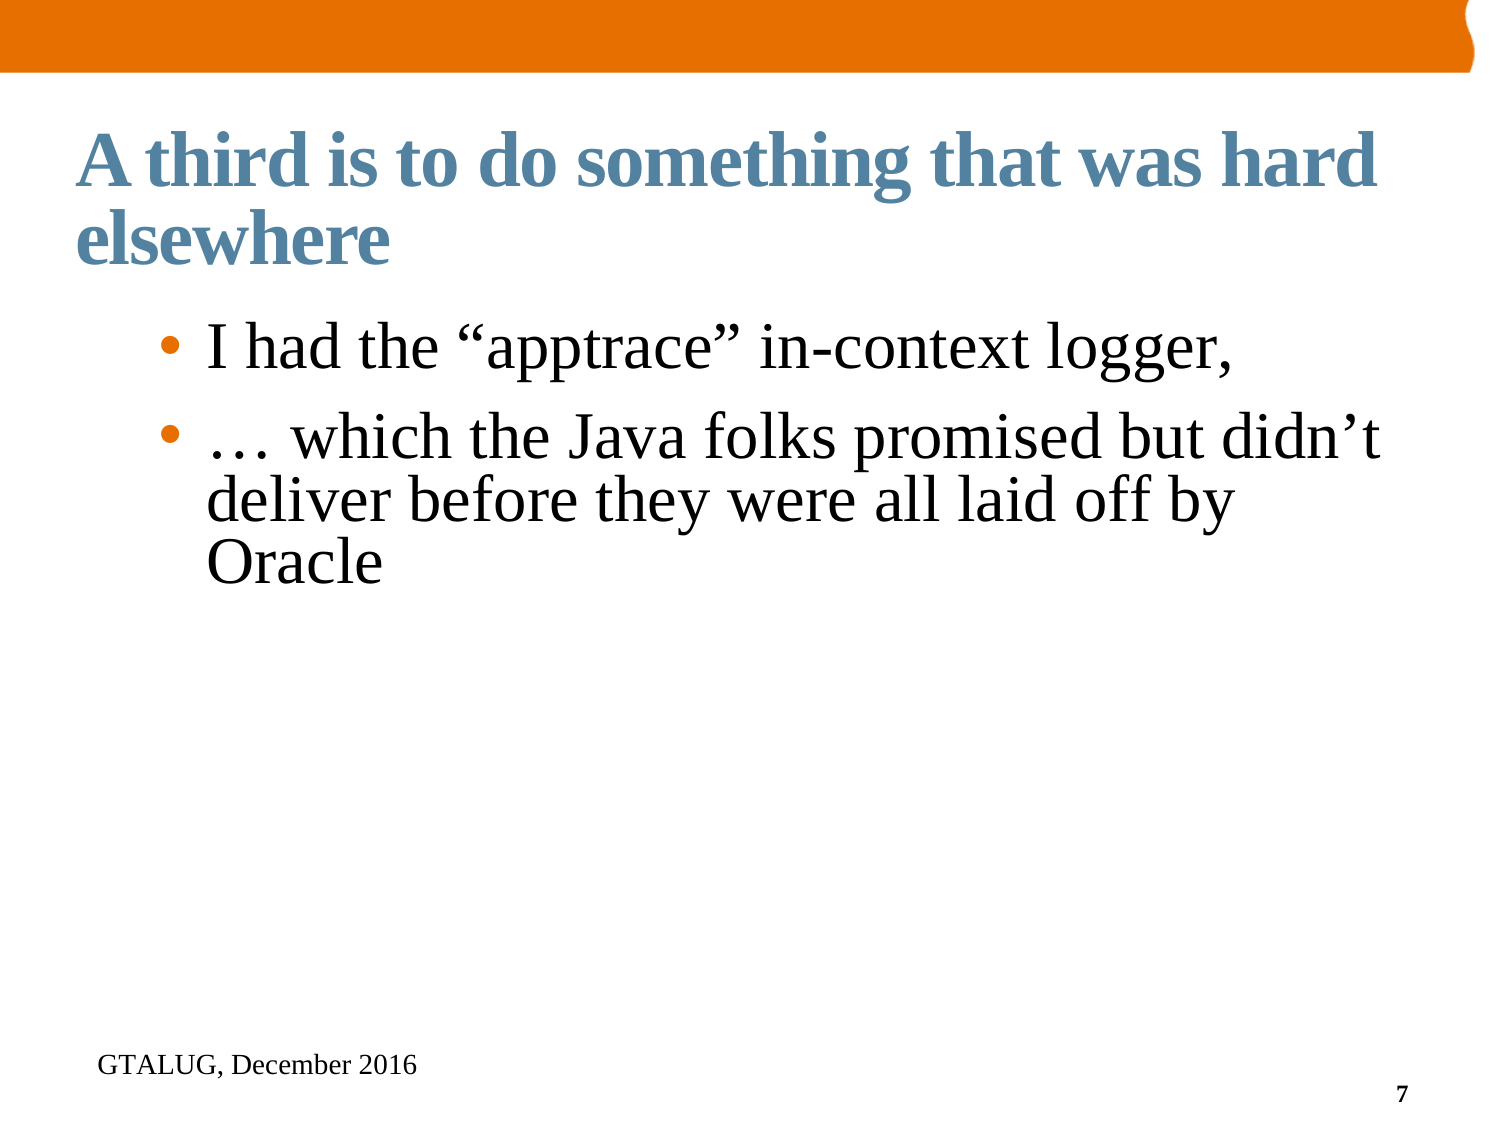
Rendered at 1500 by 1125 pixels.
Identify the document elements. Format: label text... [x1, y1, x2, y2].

title A third is to do something that was hard elsewhere [75, 122, 1438, 290]
list I had the “apptrace” in-context logger, … which the Java folks promised but didn’t deliver before they were all laid off by Oracle [64, 318, 1402, 1017]
picture [0, 0, 1500, 75]
